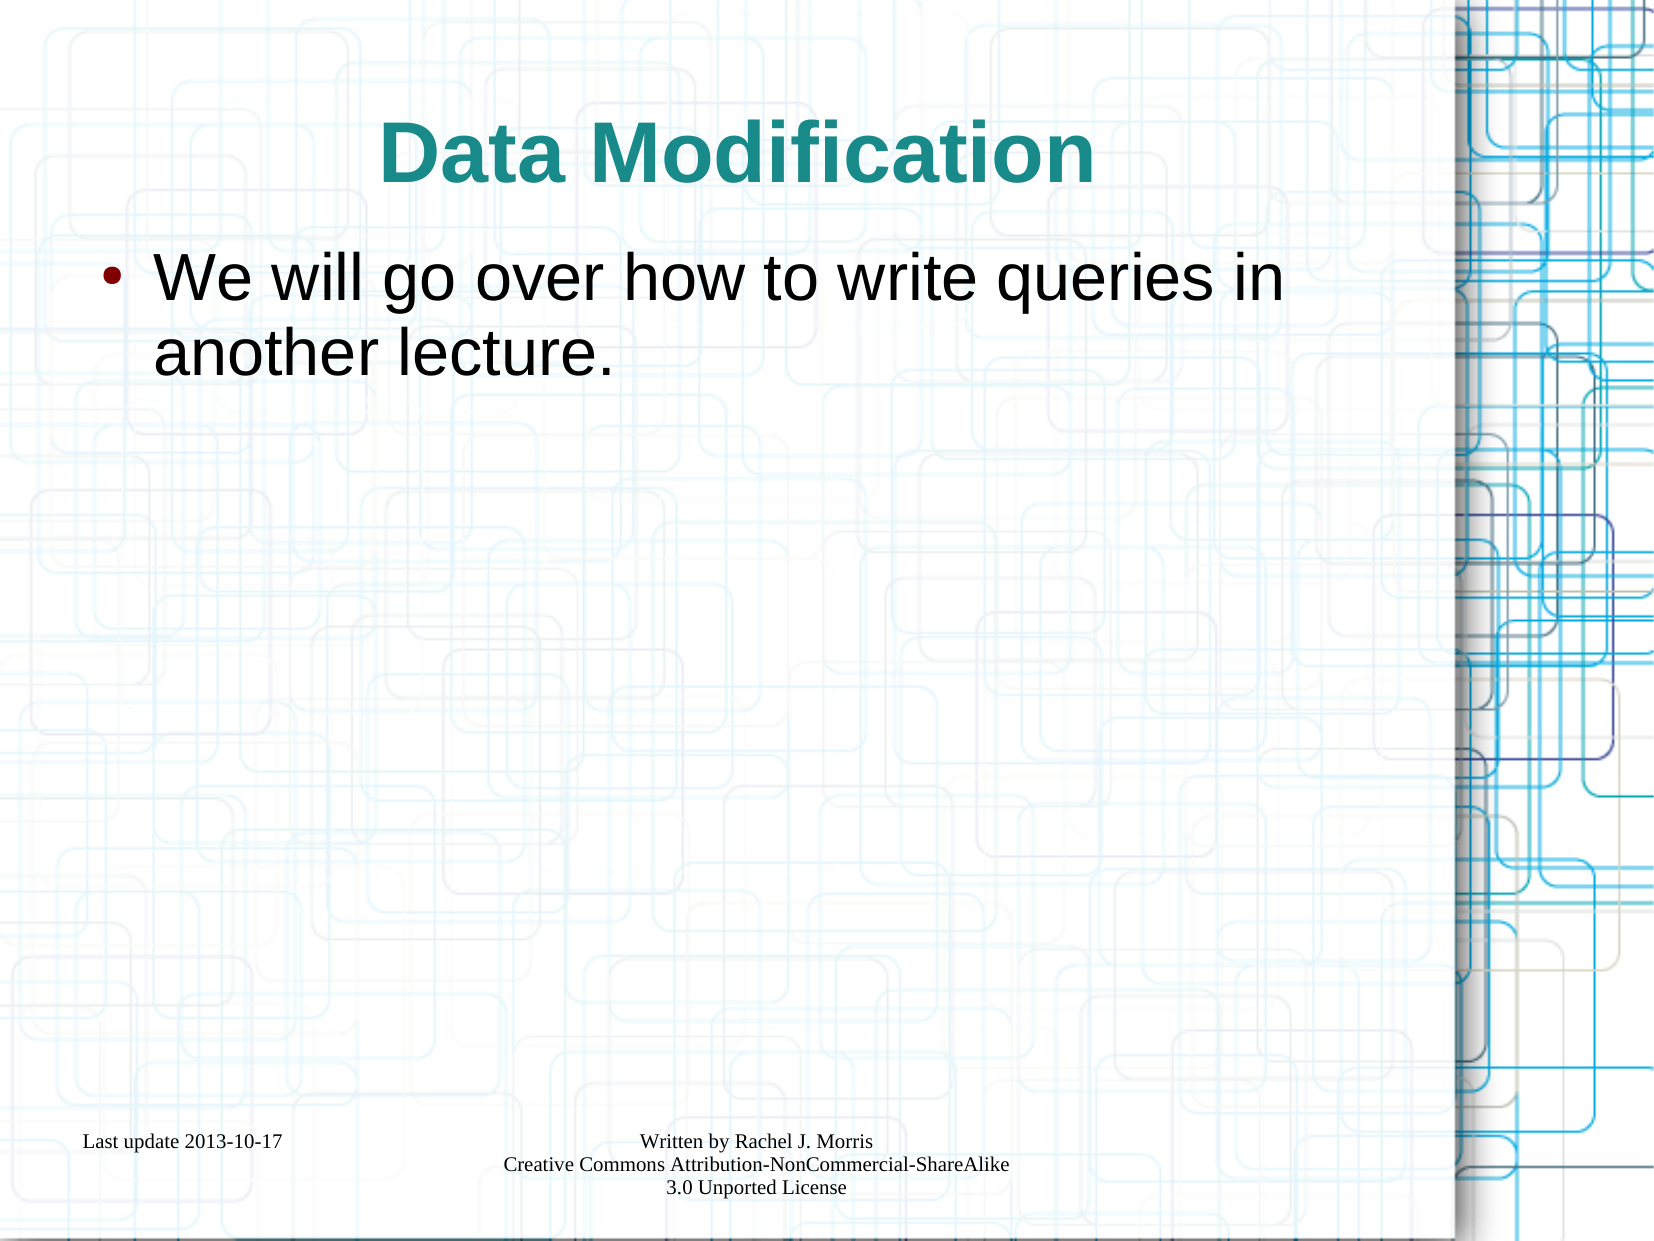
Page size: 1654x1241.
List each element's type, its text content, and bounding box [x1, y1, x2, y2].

list We will go over how to write queries in another lecture. [82, 240, 1418, 930]
title Data Modification [59, 49, 1418, 257]
picture [0, 0, 1654, 1241]
